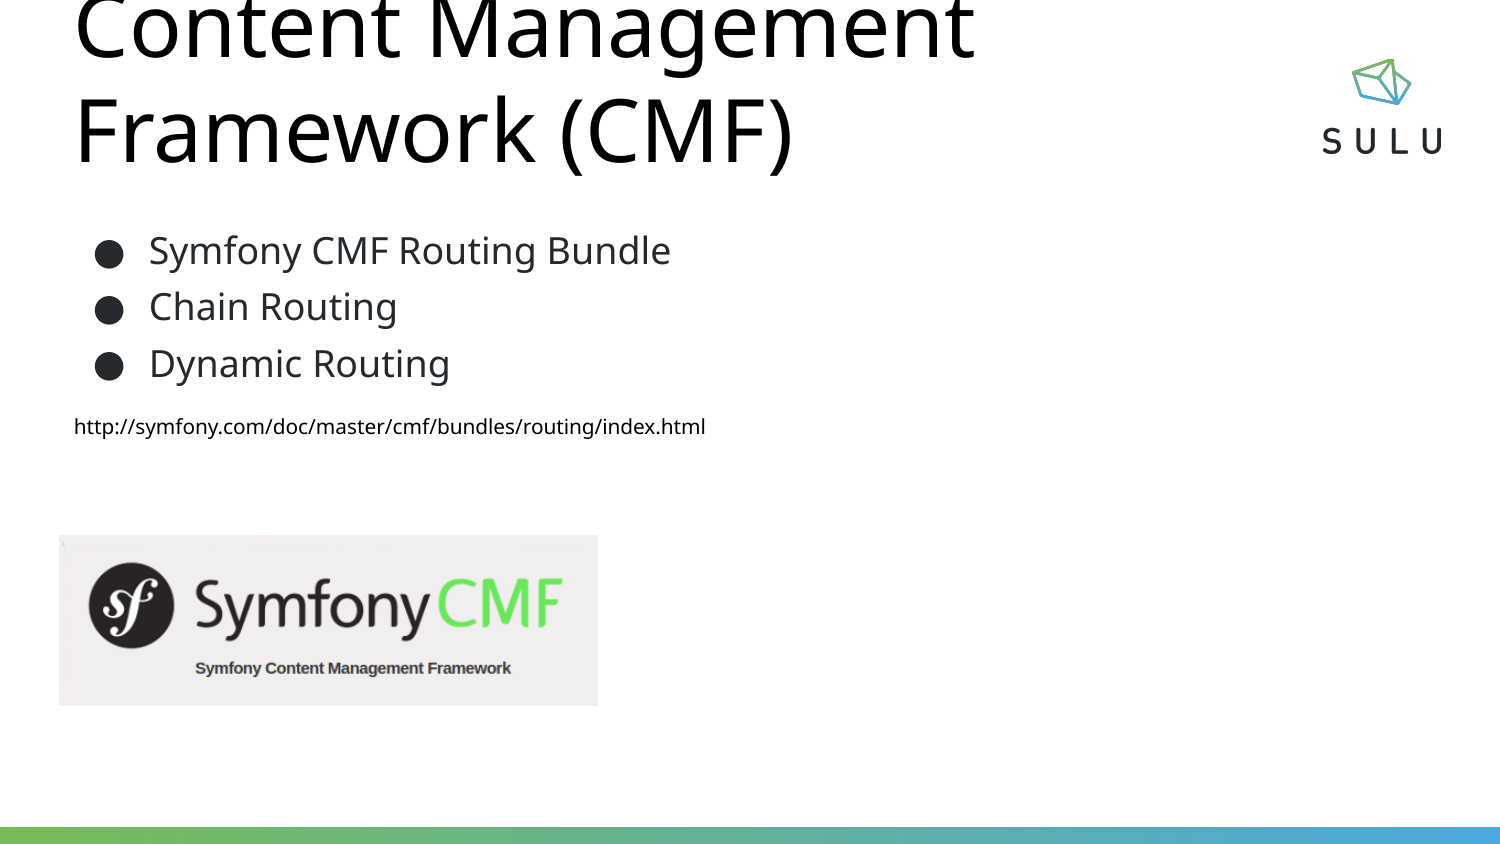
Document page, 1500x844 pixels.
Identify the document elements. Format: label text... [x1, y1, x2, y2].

picture [59, 535, 598, 706]
list Symfony CMF Routing Bundle Chain Routing Dynamic Routing http://symfony.com/doc/master/cmf/bundles/routing/index.html [59, 200, 1441, 785]
picture [1323, 59, 1441, 154]
title Content Management Framework (CMF) [59, 59, 1317, 196]
